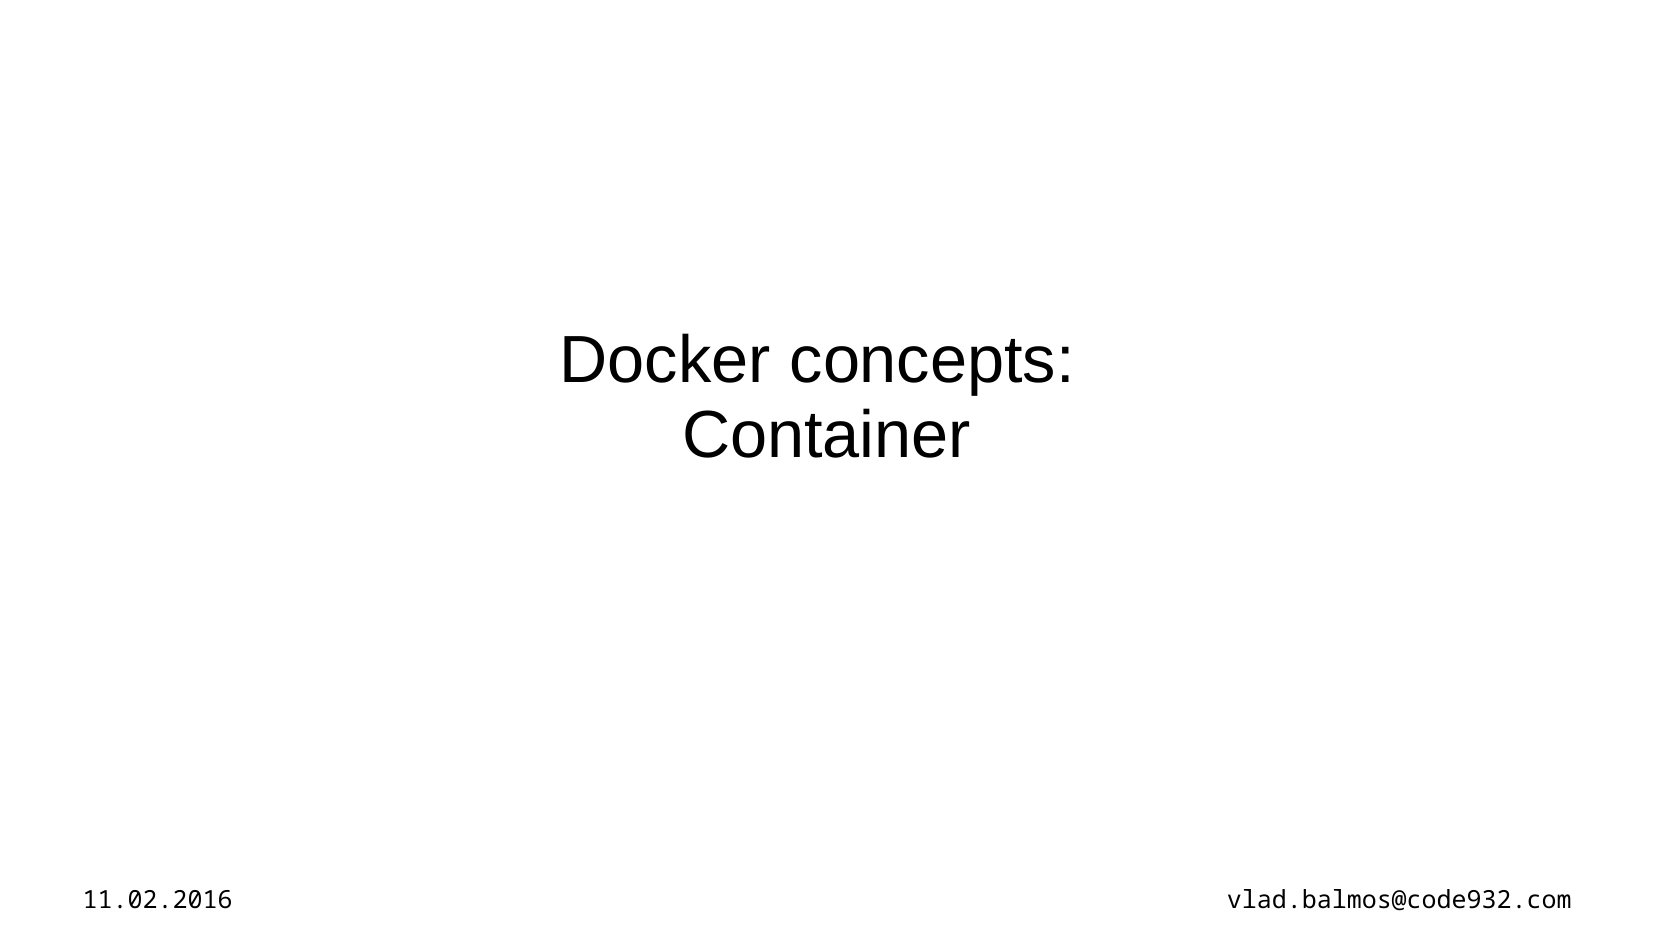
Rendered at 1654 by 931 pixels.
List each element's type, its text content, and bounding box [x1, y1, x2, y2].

subtitle Docker concepts: Container [82, 37, 1571, 758]
